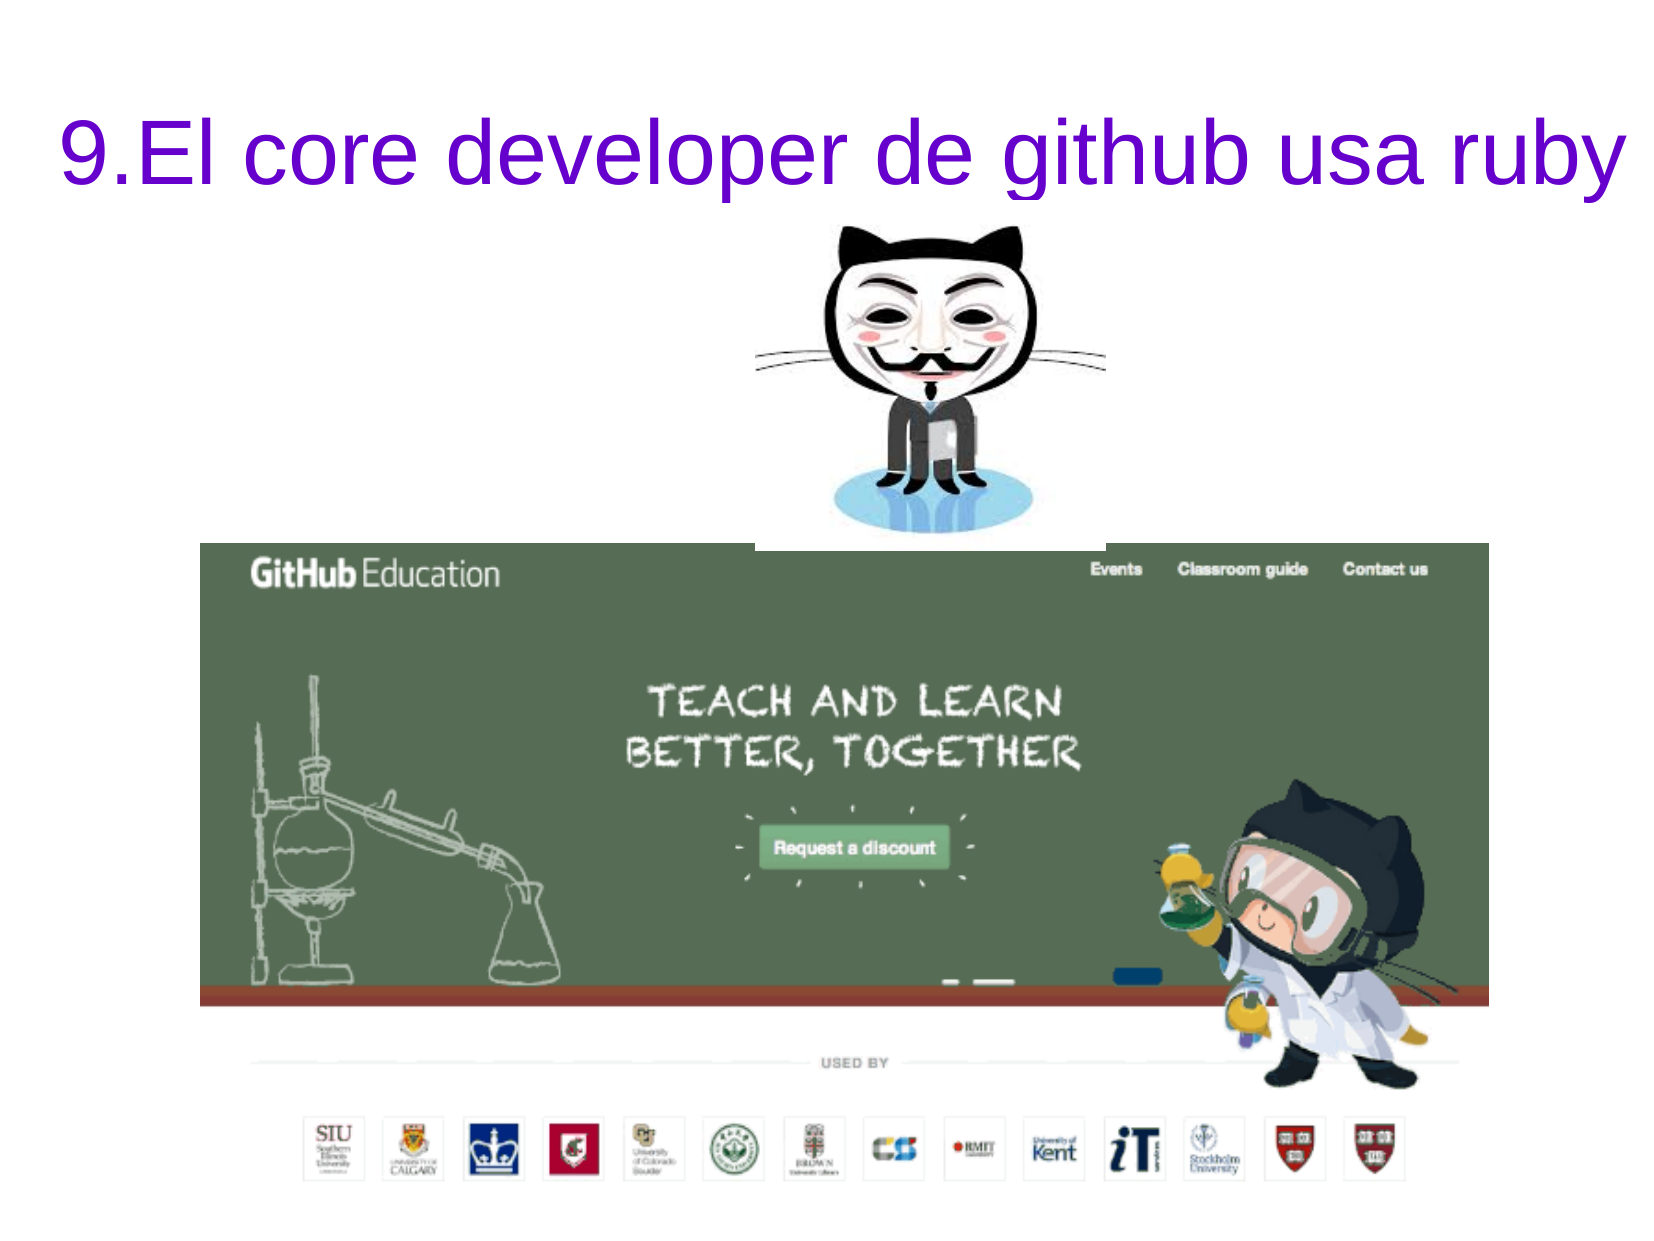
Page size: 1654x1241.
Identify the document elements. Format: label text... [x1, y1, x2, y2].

title 9.El core developer de github usa ruby [35, 49, 1654, 257]
picture [200, 200, 1489, 1205]
